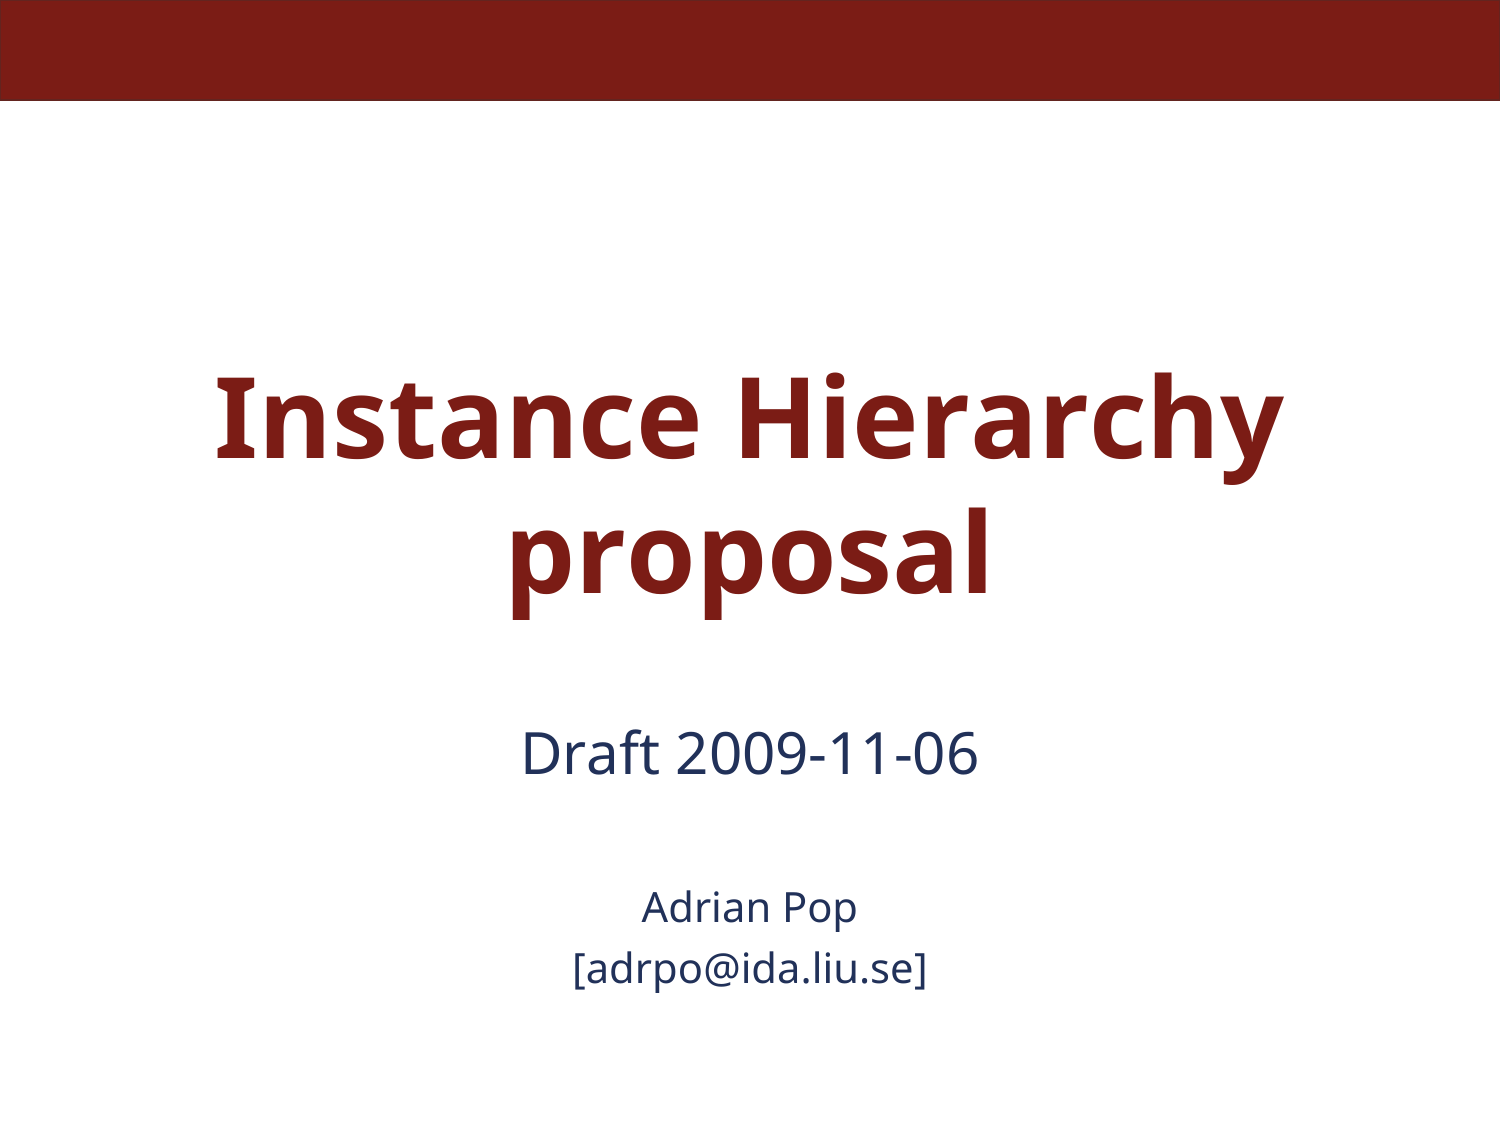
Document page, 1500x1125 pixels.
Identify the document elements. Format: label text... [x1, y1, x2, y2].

title Instance Hierarchy proposal [112, 324, 1388, 638]
subtitle Draft 2009-11-06 Adrian Pop [adrpo@ida.liu.se] [225, 708, 1276, 1067]
